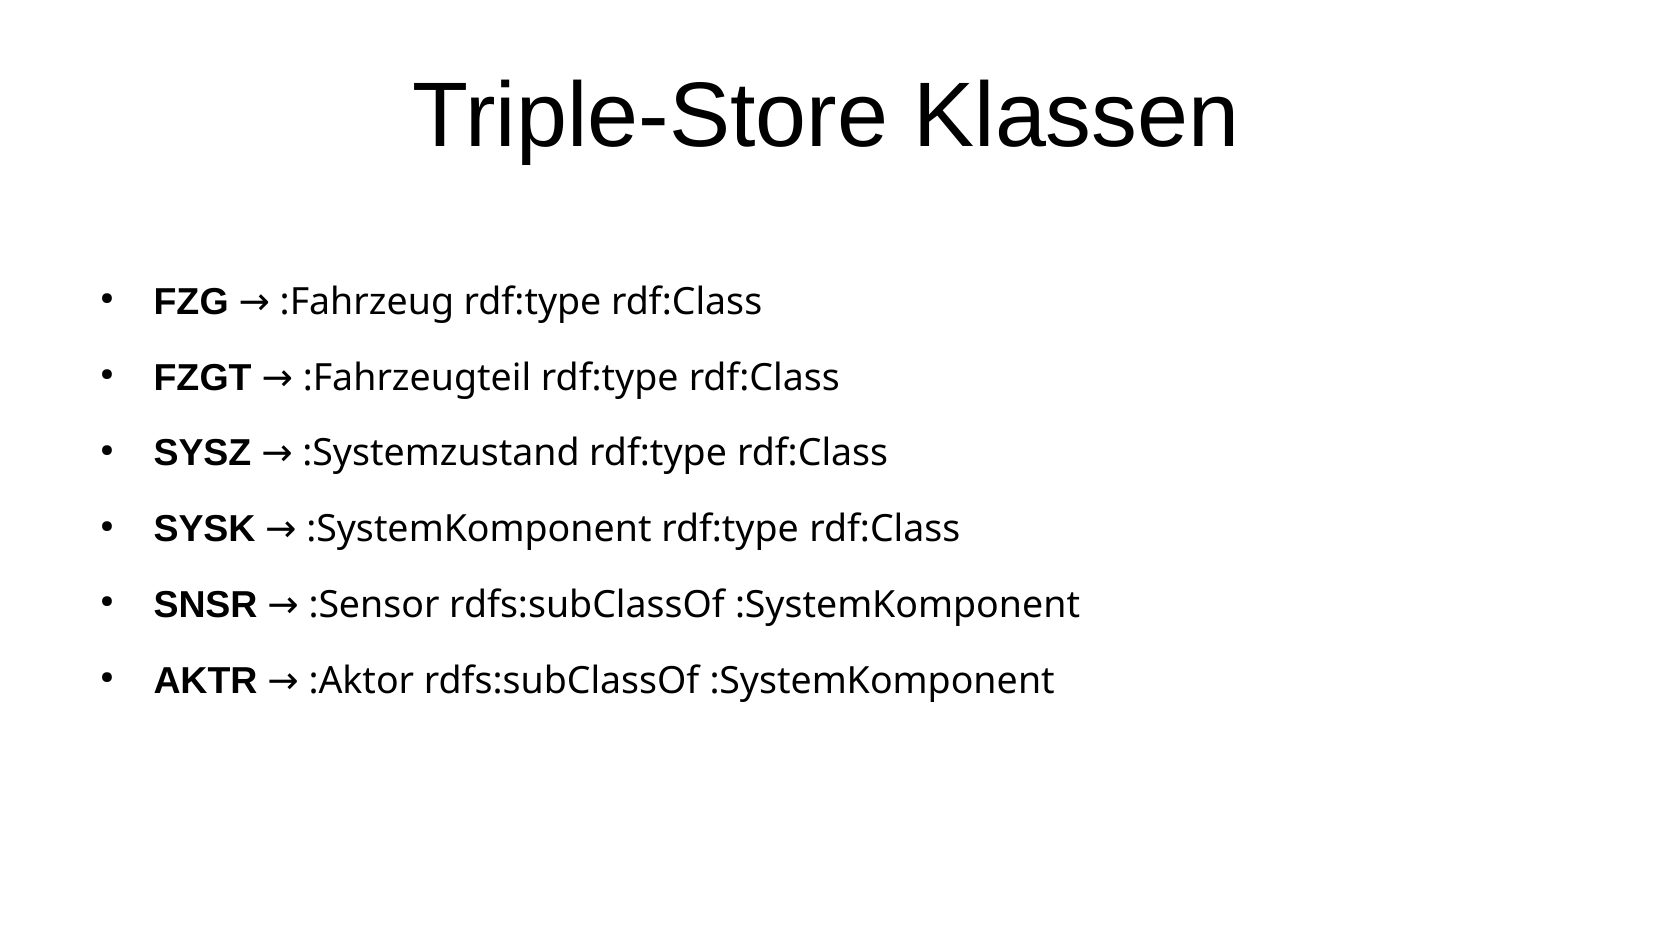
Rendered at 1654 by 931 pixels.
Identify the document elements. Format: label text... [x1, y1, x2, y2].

title Triple-Store Klassen [82, 37, 1571, 193]
list FZG → :Fahrzeug rdf:type rdf:Class FZGT → :Fahrzeugteil rdf:type rdf:Class SYSZ → :Systemzustand rdf:type rdf:Class SYSK → :SystemKomponent rdf:type rdf:Class SNSR → :Sensor rdfs:subClassOf :SystemKomponent AKTR → :Aktor rdfs:subClassOf :SystemKomponent [82, 198, 1571, 829]
